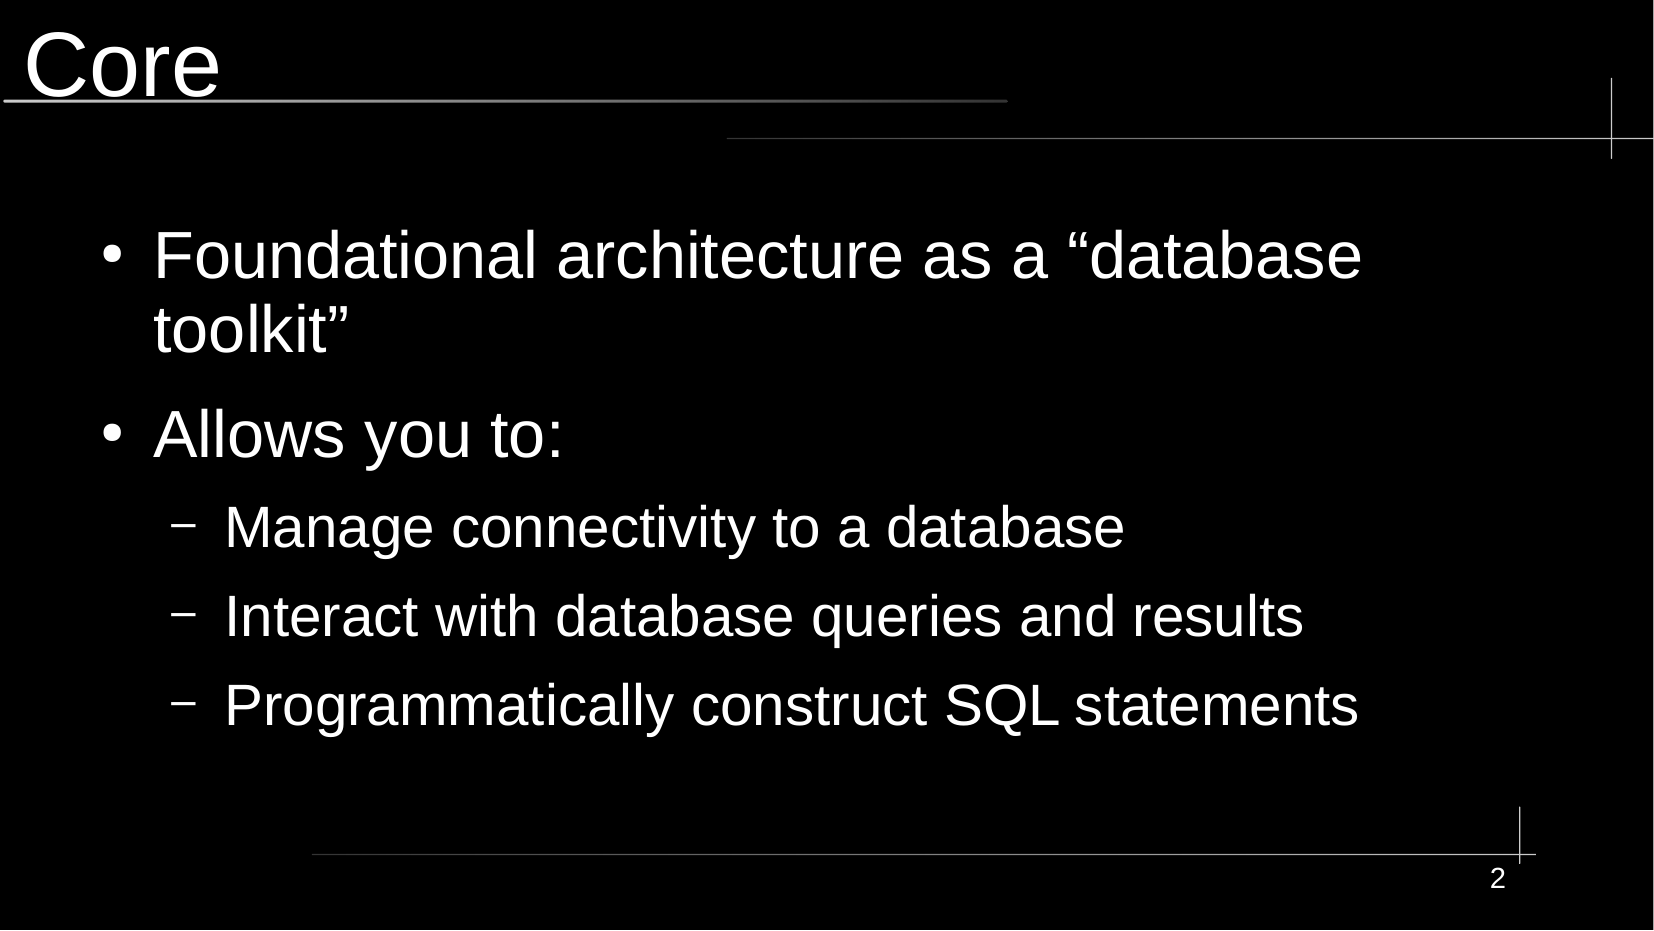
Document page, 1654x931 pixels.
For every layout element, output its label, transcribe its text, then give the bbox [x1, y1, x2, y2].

title Core [23, 11, 1589, 119]
list Foundational architecture as a “database toolkit” Allows you to: Manage connectivity to a database Interact with database queries and results Programmatically construct SQL statements [82, 217, 1571, 758]
